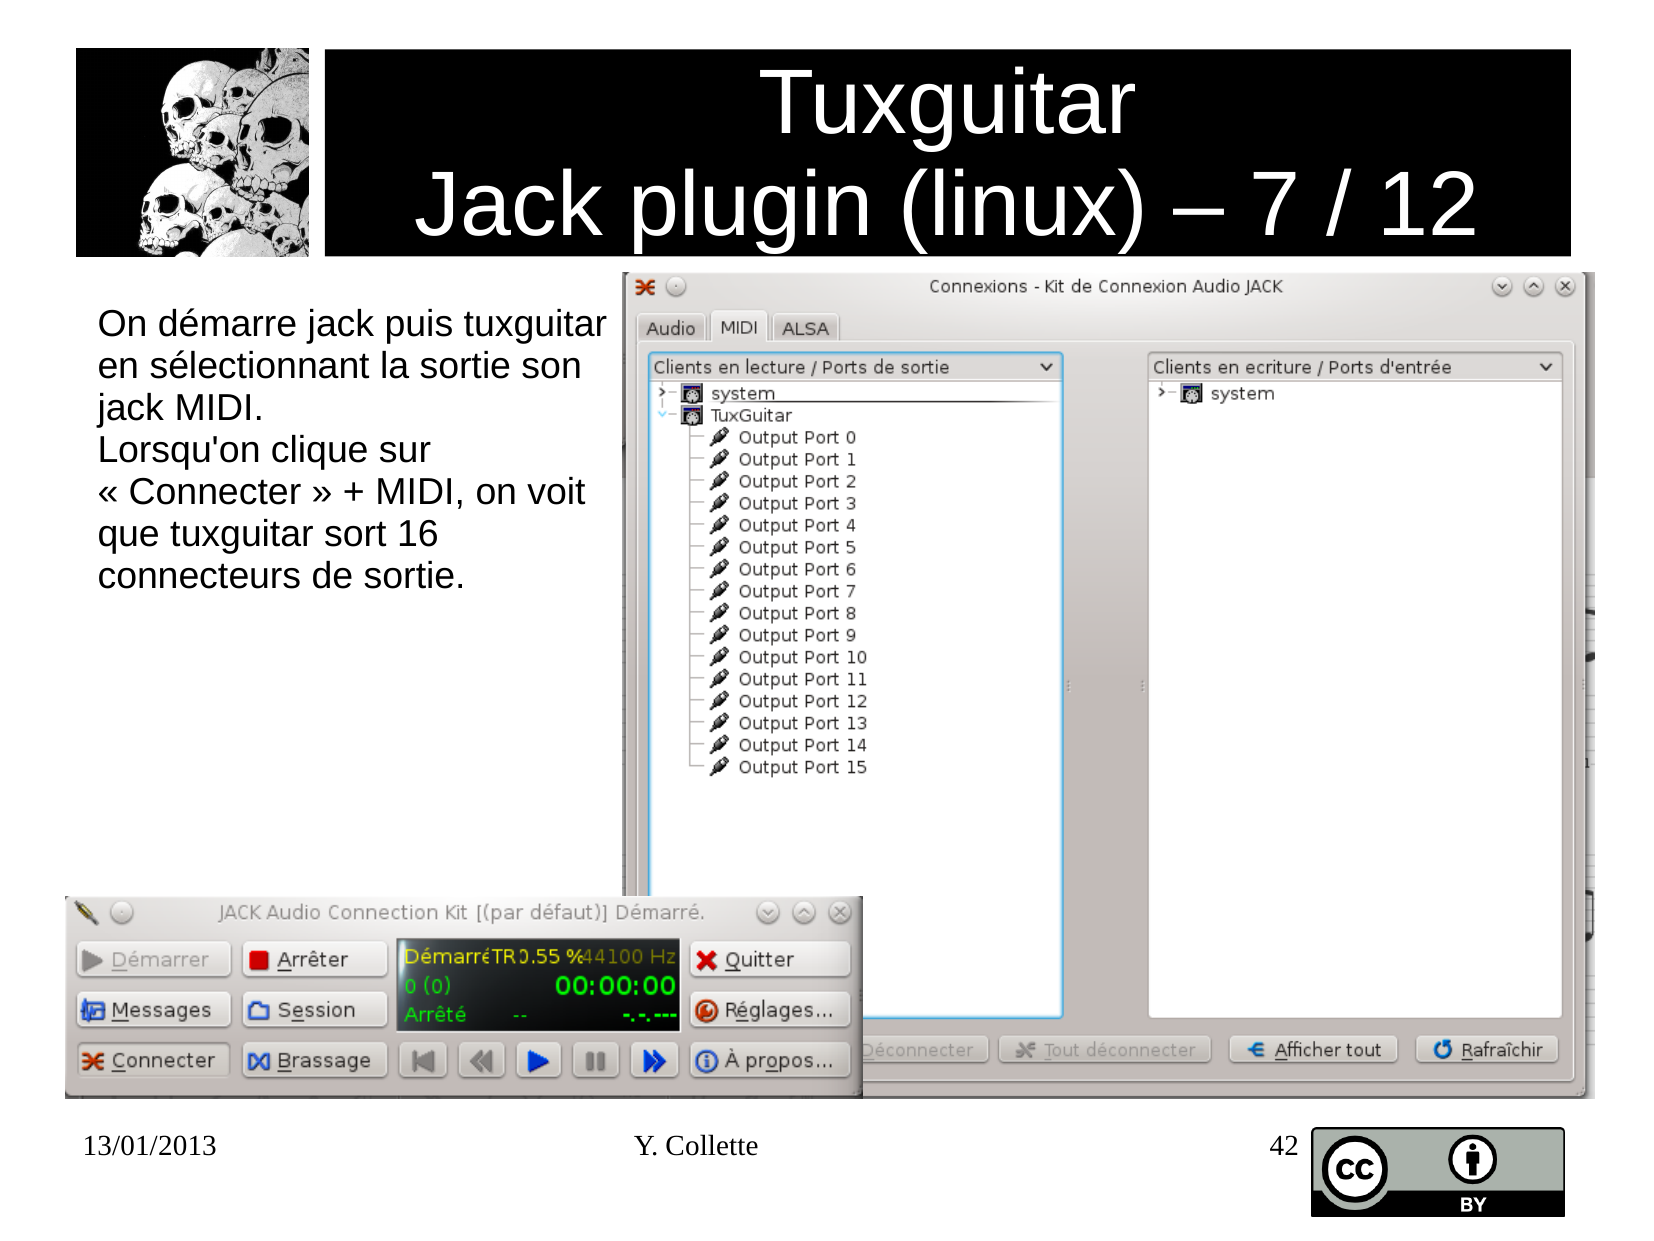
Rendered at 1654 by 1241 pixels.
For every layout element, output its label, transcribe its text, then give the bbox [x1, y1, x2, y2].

picture [76, 48, 309, 257]
title Tuxguitar Jack plugin (linux) – 7 / 12 [324, 49, 1571, 257]
picture [1311, 1127, 1565, 1217]
picture [65, 272, 1595, 1099]
text_box On démarre jack puis tuxguitar en sélectionnant la sortie son jack MIDI. Lorsqu'on clique sur « Connecter » + MIDI, on voit que tuxguitar sort 16 connecteurs de sortie. [82, 295, 623, 605]
